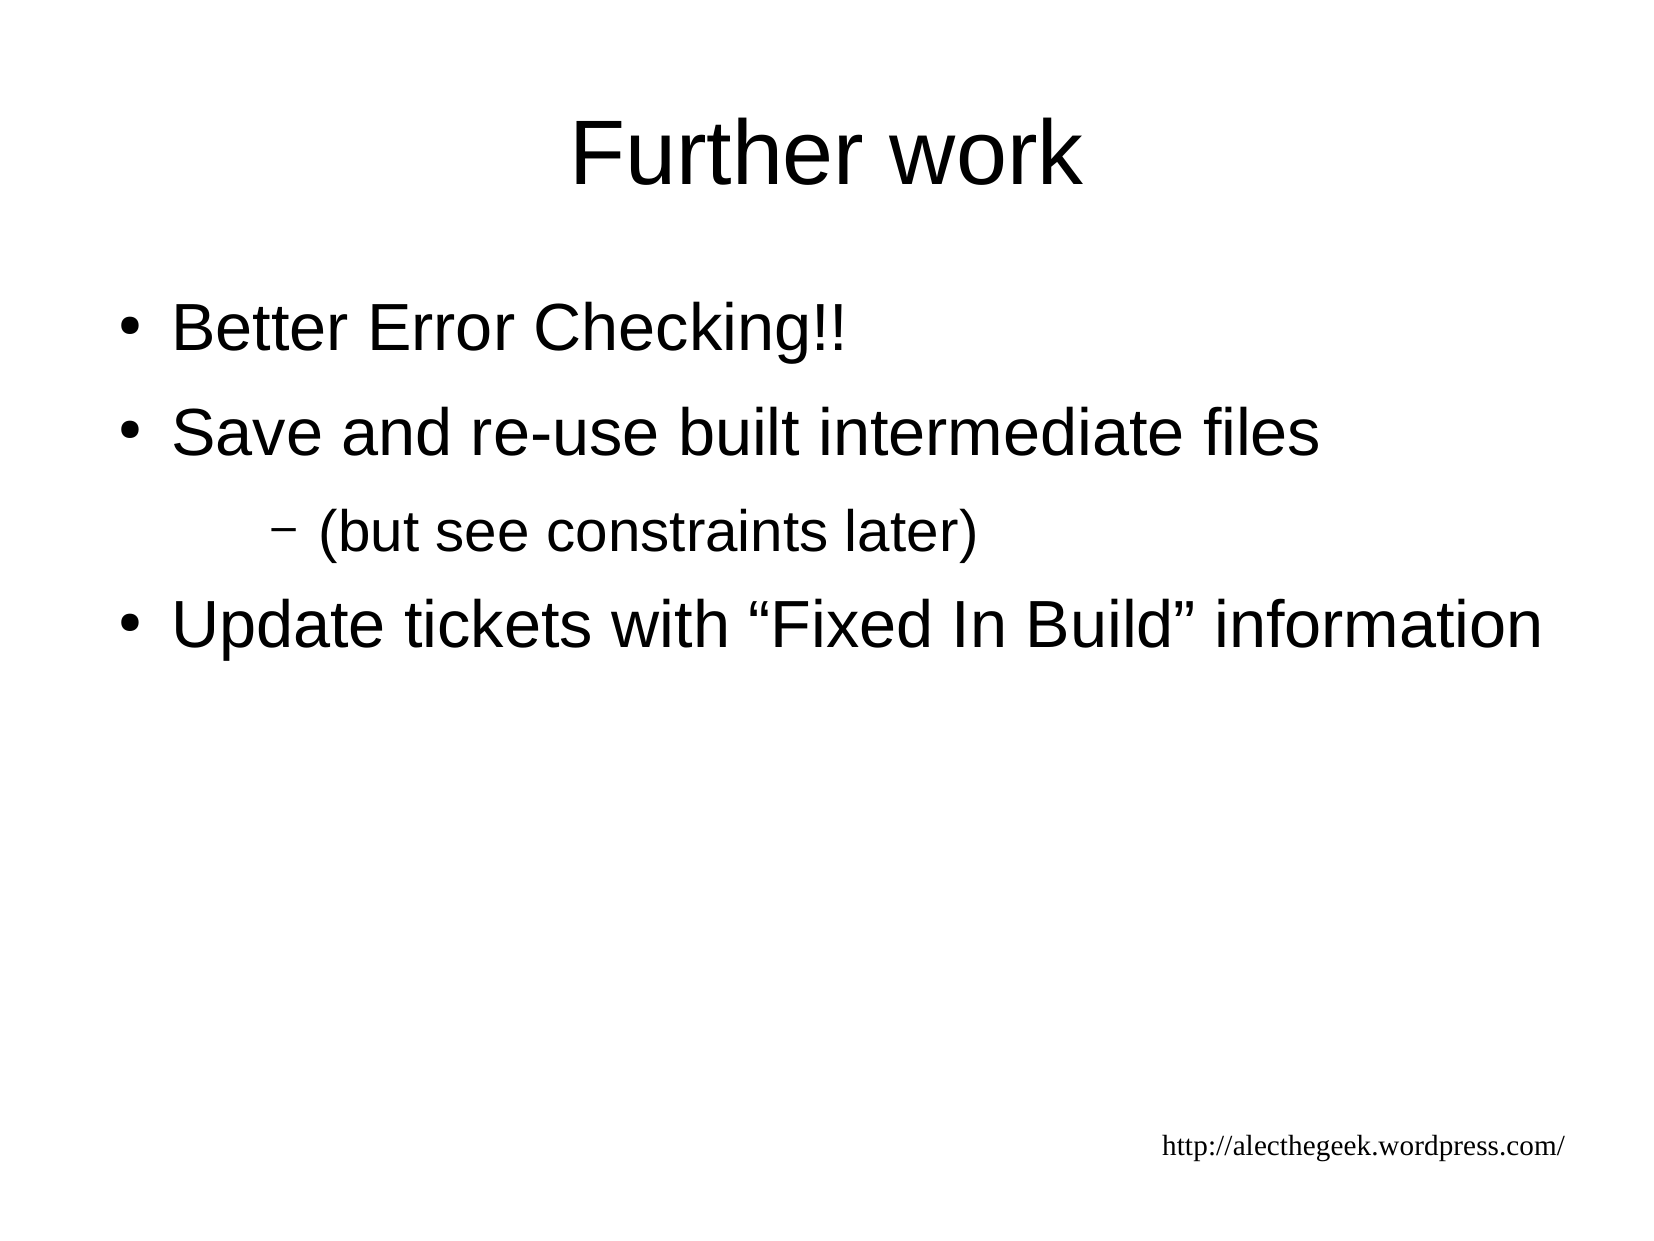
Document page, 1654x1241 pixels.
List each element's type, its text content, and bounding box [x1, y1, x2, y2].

list Better Error Checking!! Save and re-use built intermediate files (but see constraints later) Update tickets with “Fixed In Build” information [82, 290, 1571, 1109]
title Further work [82, 49, 1571, 257]
